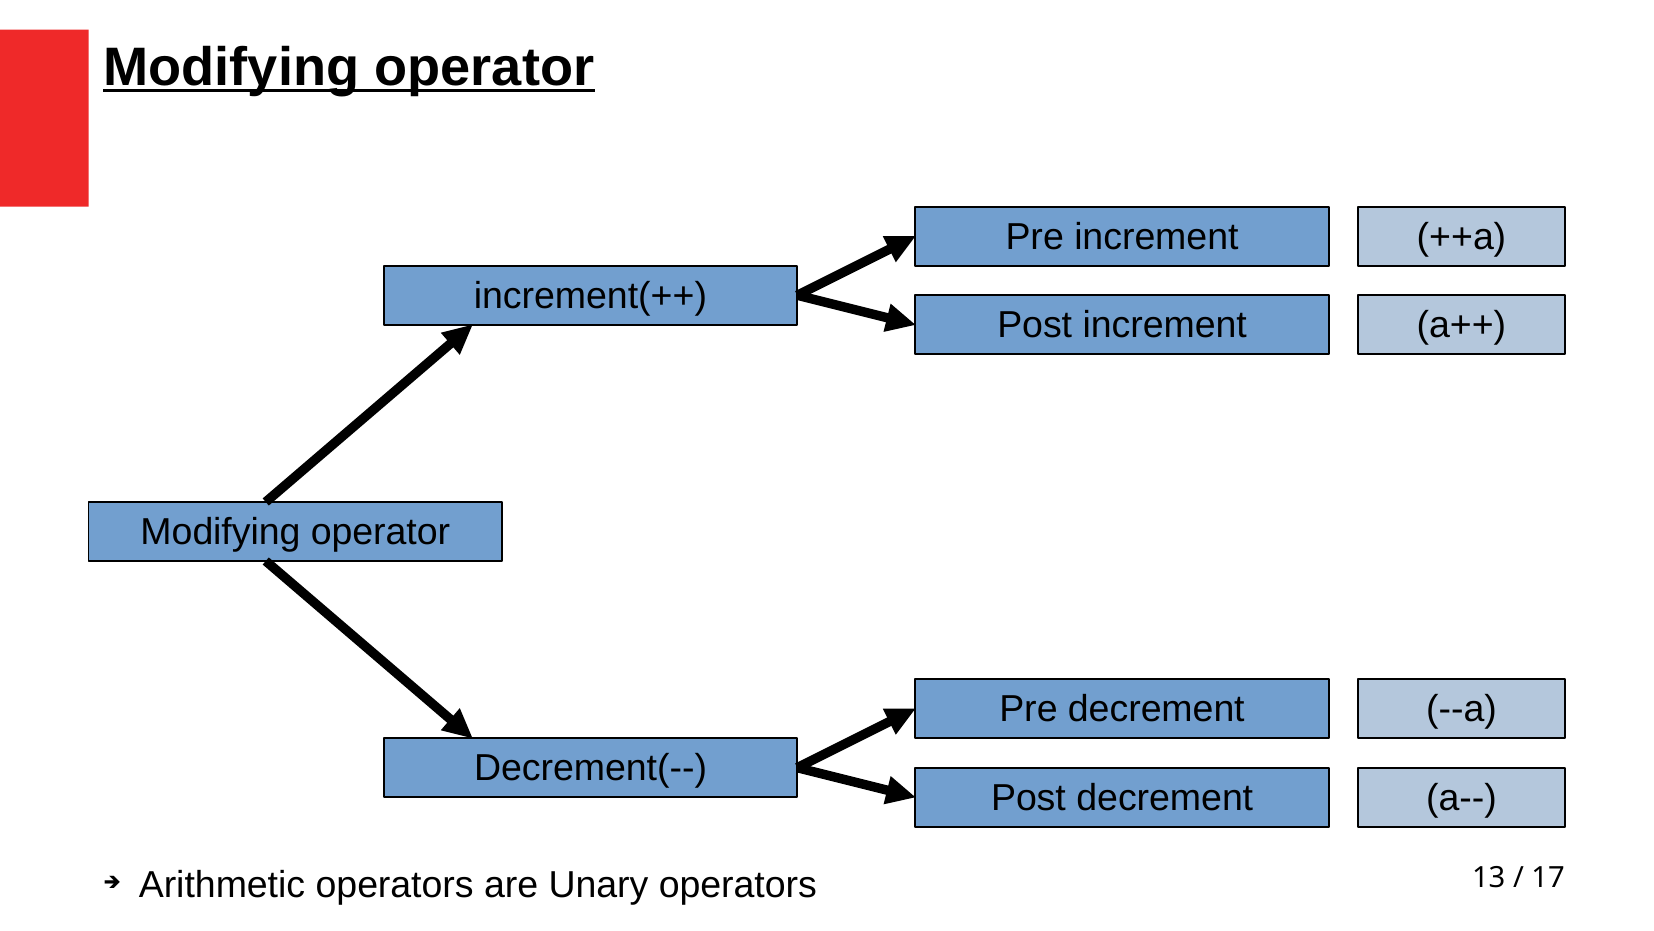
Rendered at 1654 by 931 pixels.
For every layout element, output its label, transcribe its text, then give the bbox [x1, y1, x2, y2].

text_box Post decrement [915, 767, 1329, 827]
text_box (--a) [1358, 679, 1565, 739]
text_box Modifying operator [88, 501, 502, 562]
text_box (a++) [1358, 295, 1565, 355]
text_box Post increment [915, 295, 1329, 355]
text_box increment(++) [383, 265, 798, 325]
text_box Modifying operator [88, 29, 709, 105]
text_box Pre increment [915, 206, 1329, 266]
text_box (a--) [1358, 767, 1565, 827]
text_box Arithmetic operators are Unary operators [88, 856, 1004, 931]
text_box Pre decrement [915, 679, 1329, 739]
text_box Decrement(--) [383, 738, 798, 798]
text_box (++a) [1358, 206, 1565, 266]
